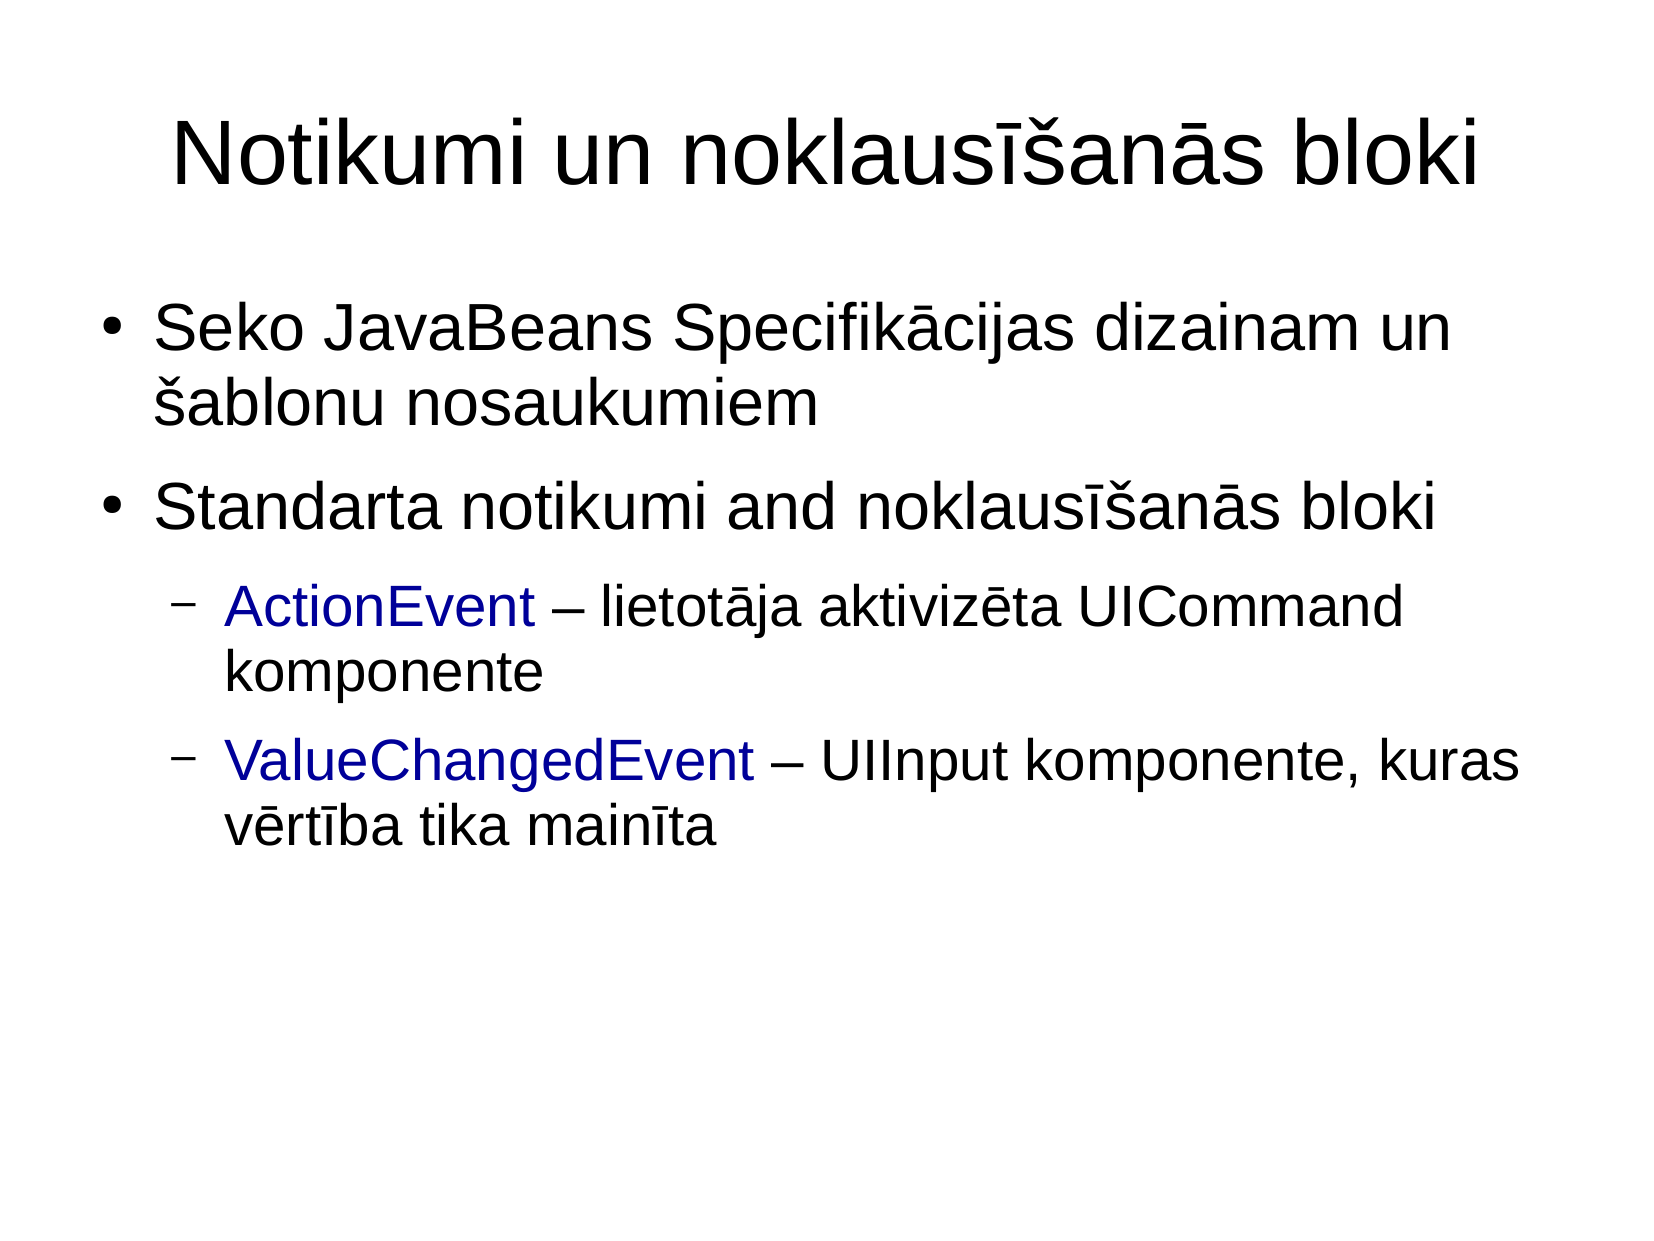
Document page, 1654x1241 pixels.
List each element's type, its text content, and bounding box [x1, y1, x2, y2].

title Notikumi un noklausīšanās bloki [82, 49, 1571, 257]
list Seko JavaBeans Specifikācijas dizainam un šablonu nosaukumiem Standarta notikumi and noklausīšanās bloki ActionEvent – lietotāja aktivizēta UICommand komponente ValueChangedEvent – UIInput komponente, kuras vērtība tika mainīta [82, 290, 1571, 1010]
